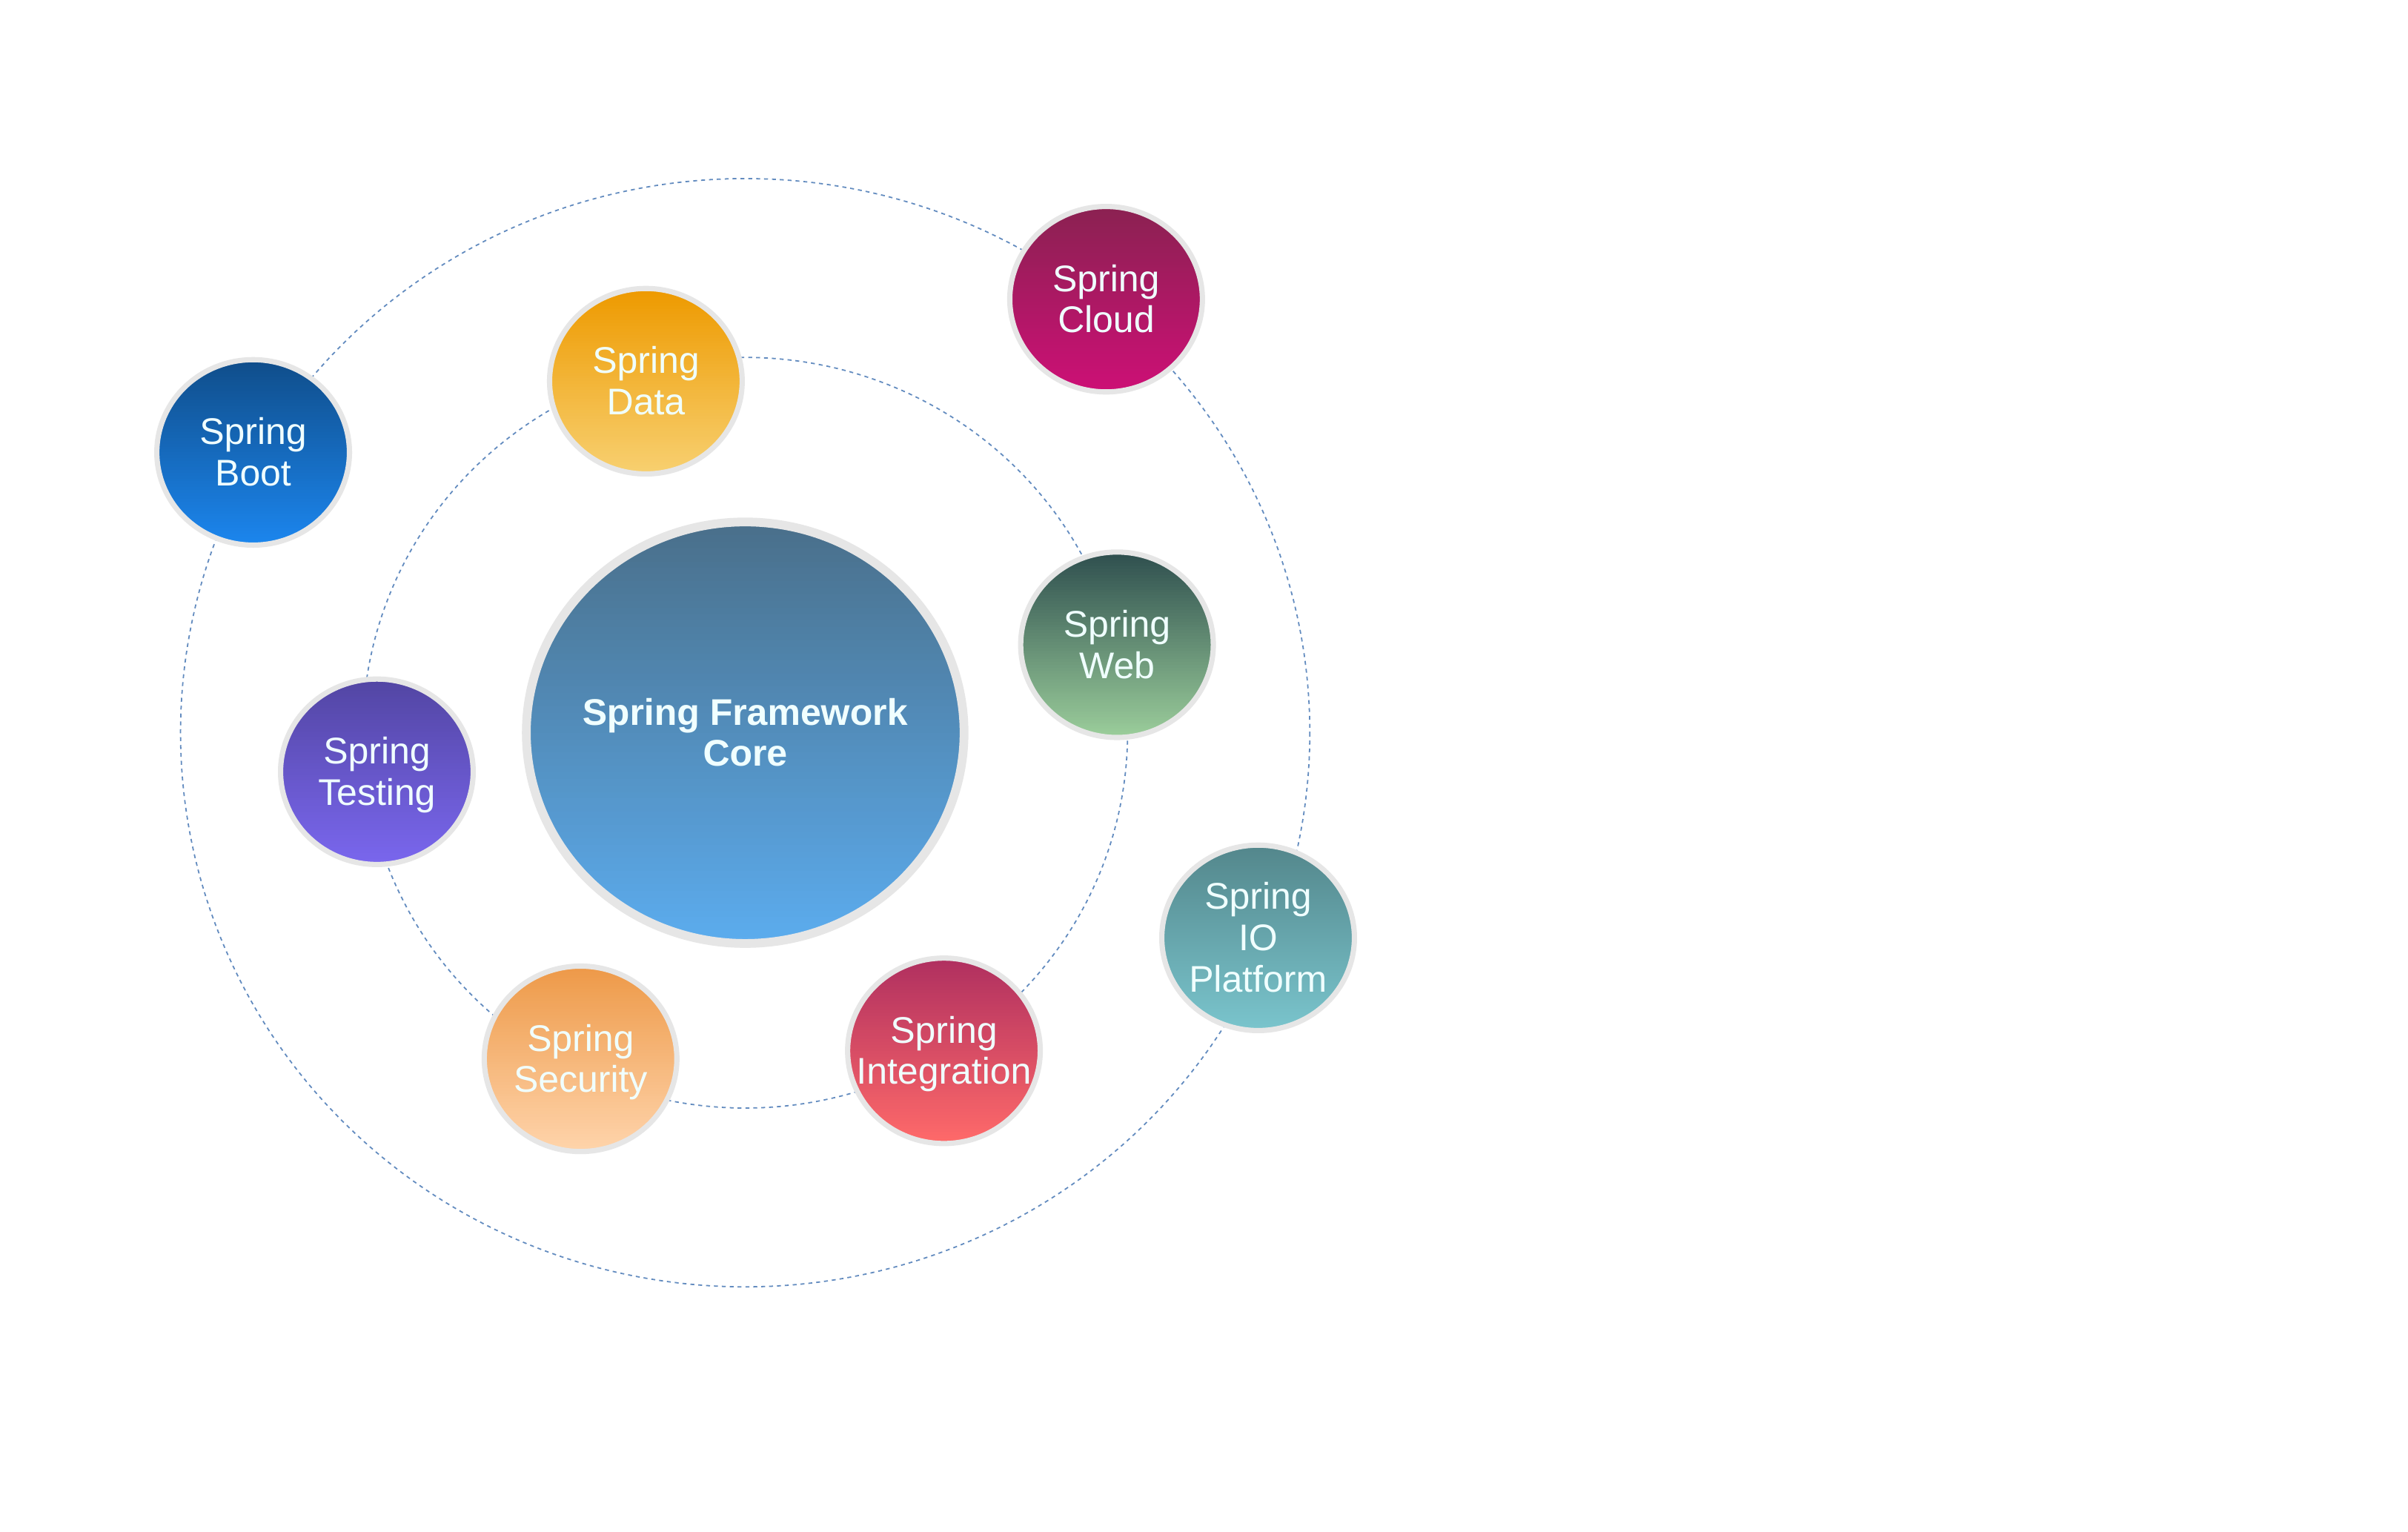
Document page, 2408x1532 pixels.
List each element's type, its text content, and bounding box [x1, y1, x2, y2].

text_box Spring Data [549, 288, 743, 474]
text_box Spring Security [484, 966, 677, 1152]
text_box Spring Testing [280, 679, 474, 865]
text_box Spring Boot [156, 359, 350, 546]
text_box Spring IO Platform [1161, 845, 1355, 1031]
text_box Spring Framework Core [526, 522, 964, 944]
text_box Spring Web [1021, 551, 1214, 738]
text_box Spring Cloud [1009, 206, 1203, 392]
text_box Spring Integration [847, 958, 1041, 1144]
